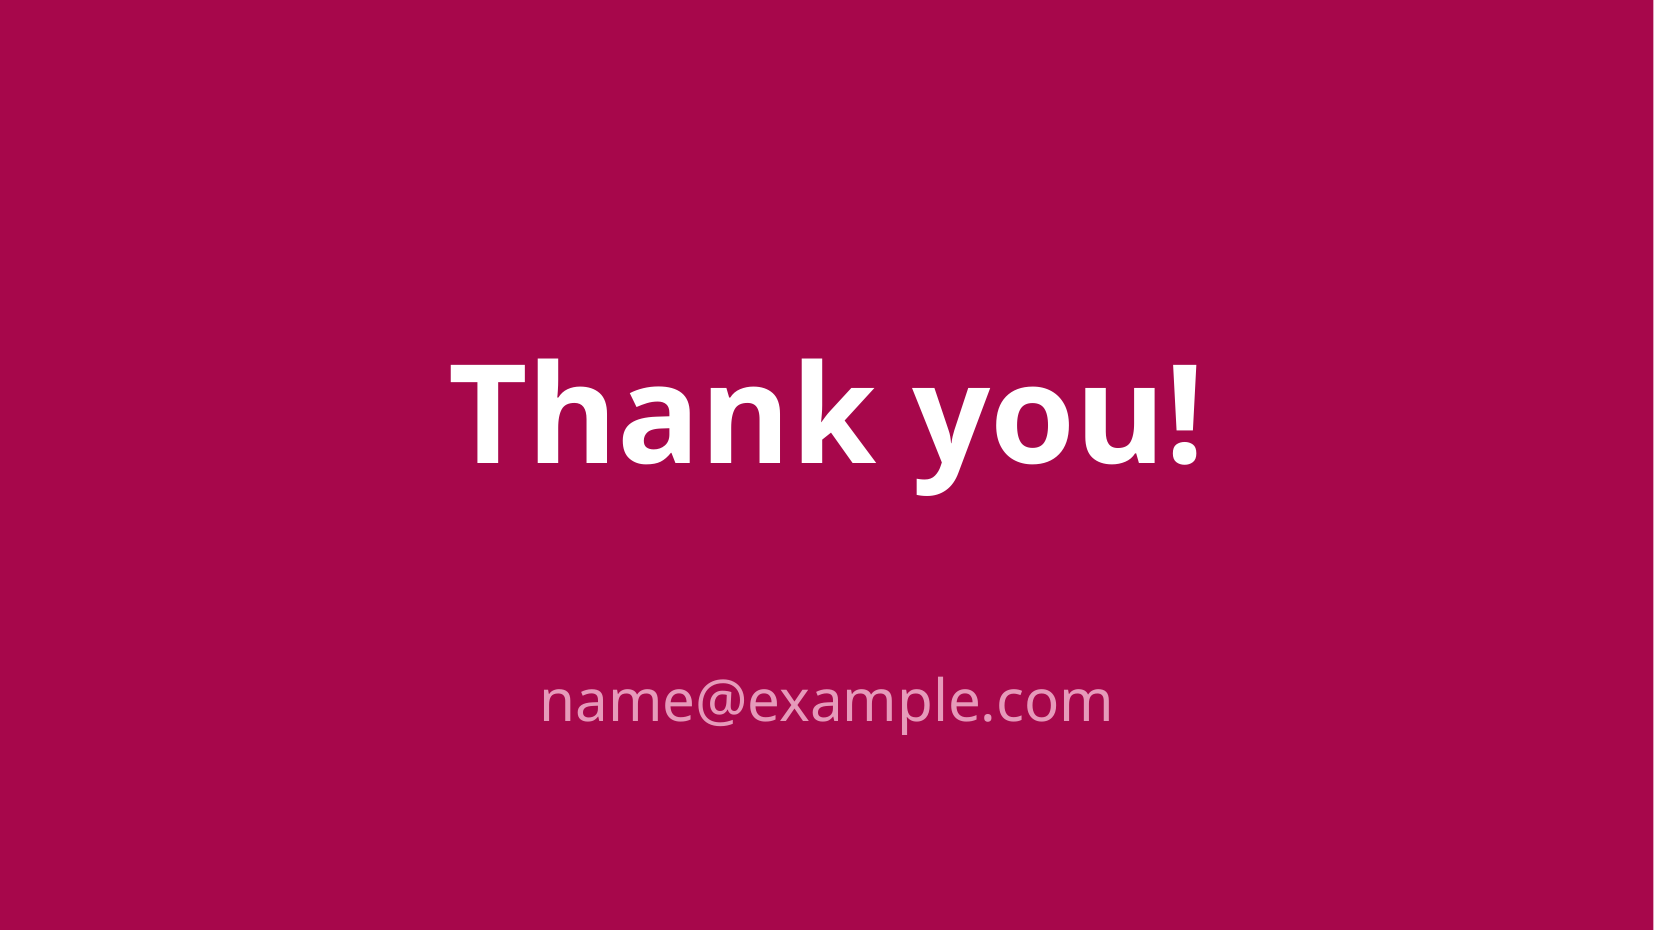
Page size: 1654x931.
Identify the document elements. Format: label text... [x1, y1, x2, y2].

title Thank you! [82, 323, 1571, 497]
subtitle name@example.com [82, 575, 1571, 822]
